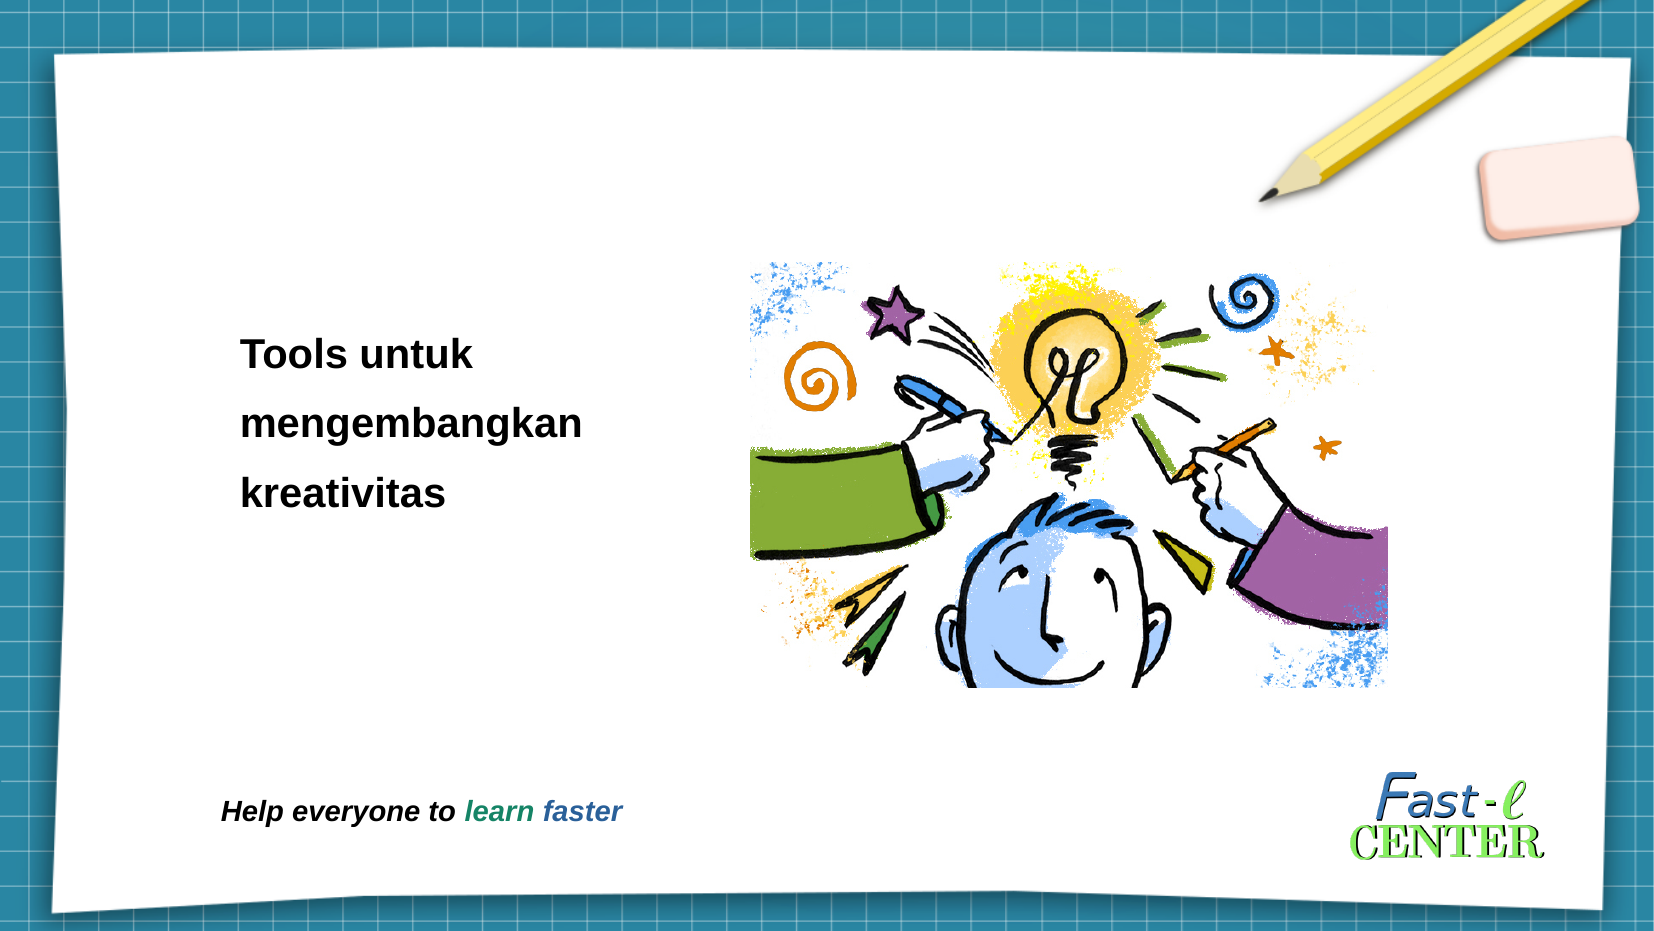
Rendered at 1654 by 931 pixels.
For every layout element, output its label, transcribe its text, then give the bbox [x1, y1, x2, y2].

text_box Help everyone to learn faster [206, 787, 638, 836]
text_box Tools untuk mengembangkan kreativitas [225, 300, 634, 488]
picture [0, 0, 1654, 931]
